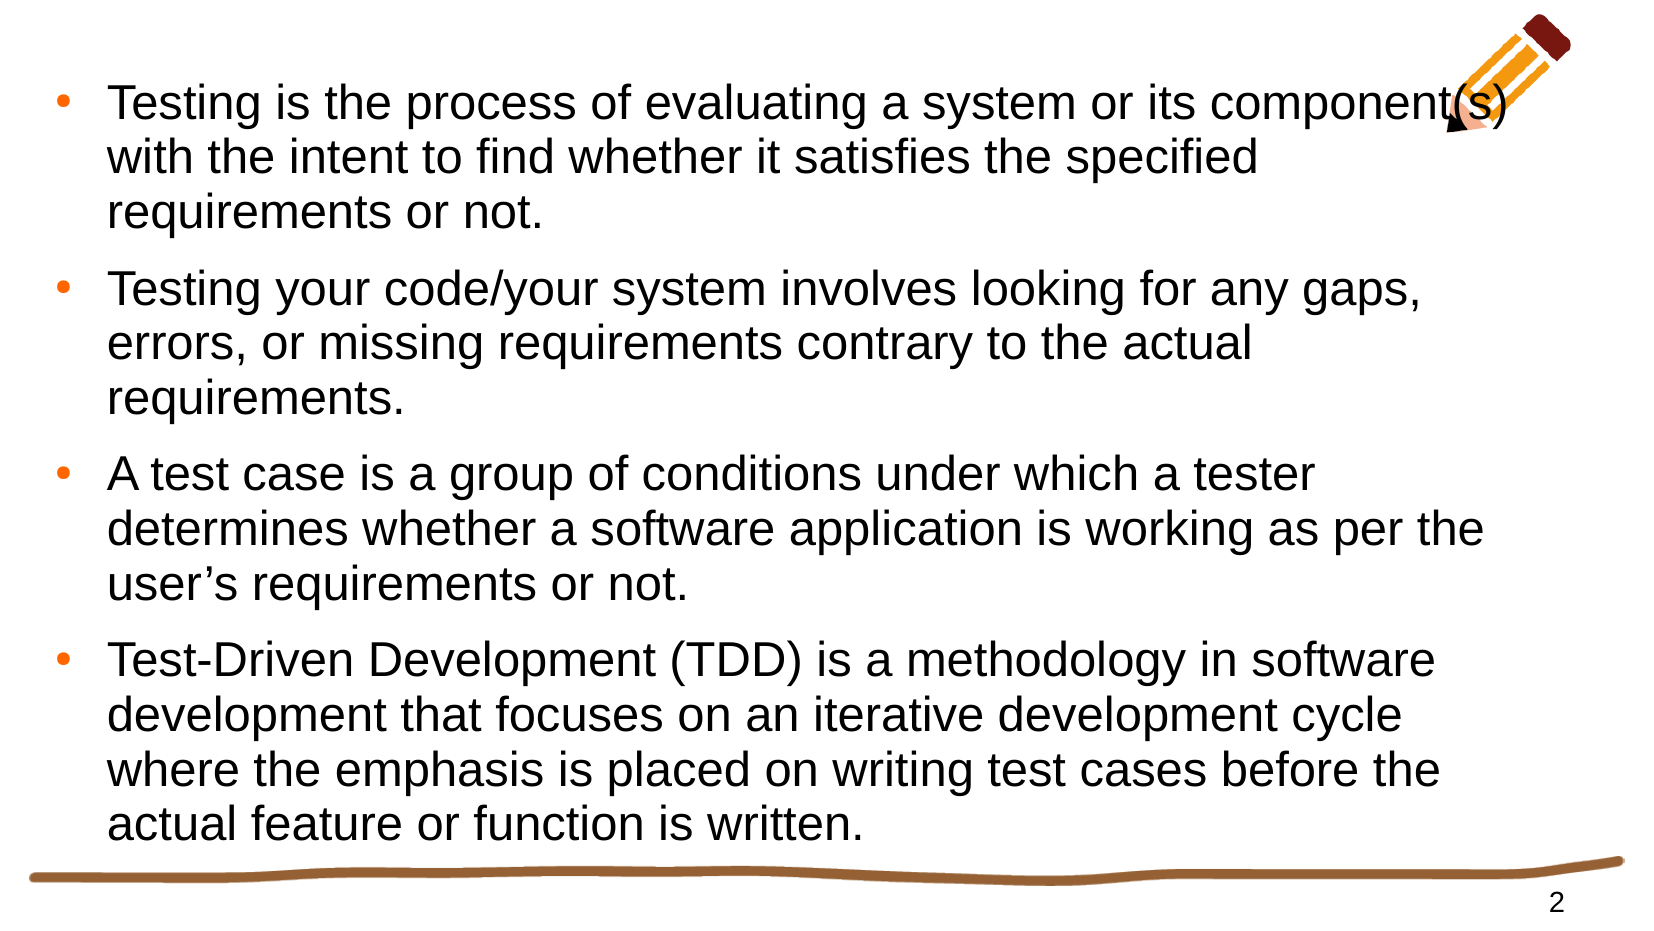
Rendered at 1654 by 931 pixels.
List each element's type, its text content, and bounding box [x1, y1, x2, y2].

picture [29, 856, 1625, 886]
list Testing is the process of evaluating a system or its component(s) with the intent to find whether it satisfies the specified requirements or not. Testing your code/your system involves looking for any gaps, errors, or missing requirements contrary to the actual requirements. A test case is a group of conditions under which a tester determines whether a software application is working as per the user’s requirements or not. Test-Driven Development (TDD) is a methodology in software development that focuses on an iterative development cycle where the emphasis is placed on writing test cases before the actual feature or function is written. [37, 75, 1538, 857]
picture [1446, 14, 1571, 133]
